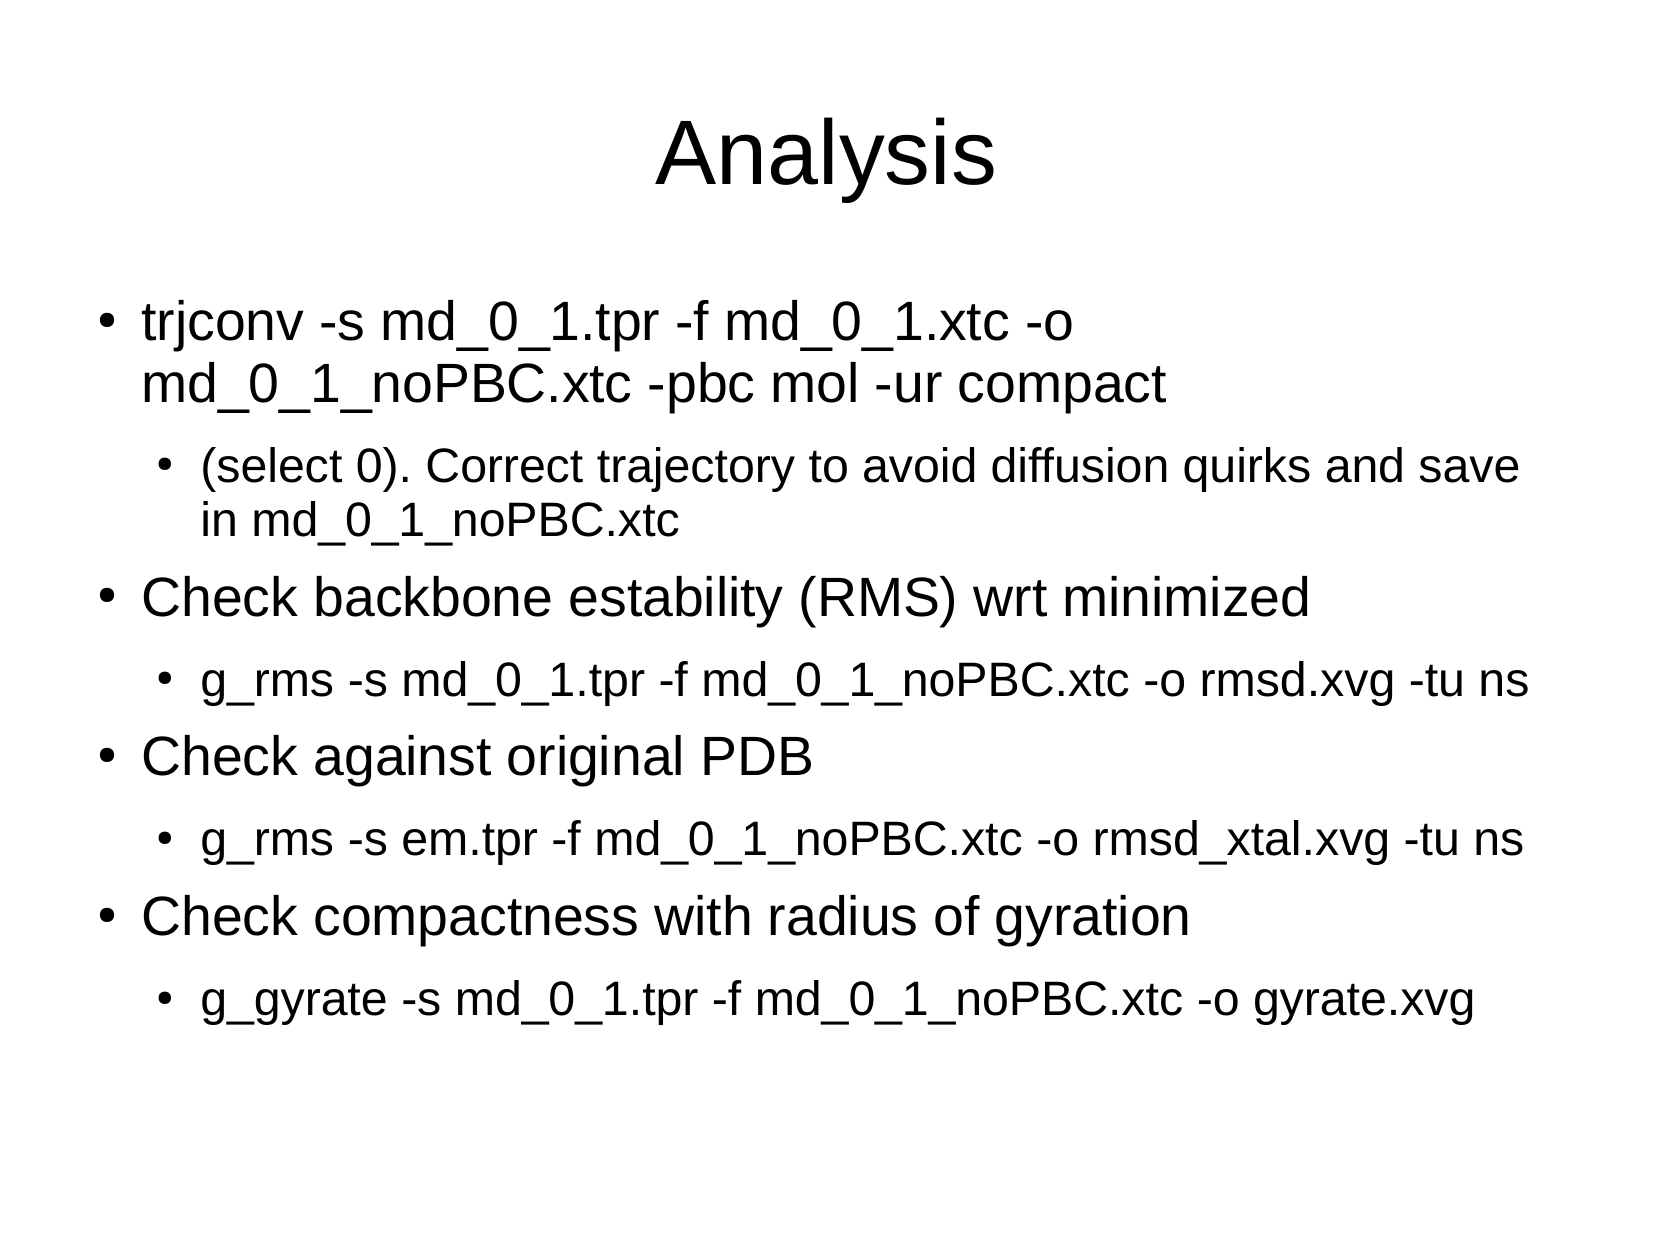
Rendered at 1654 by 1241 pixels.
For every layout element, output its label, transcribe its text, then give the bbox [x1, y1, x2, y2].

title Analysis [82, 56, 1571, 250]
list trjconv -s md_0_1.tpr -f md_0_1.xtc -o md_0_1_noPBC.xtc -pbc mol -ur compact (select 0). Correct trajectory to avoid diffusion quirks and save in md_0_1_noPBC.xtc Check backbone estability (RMS) wrt minimized g_rms -s md_0_1.tpr -f md_0_1_noPBC.xtc -o rmsd.xvg -tu ns Check against original PDB g_rms -s em.tpr -f md_0_1_noPBC.xtc -o rmsd_xtal.xvg -tu ns Check compactness with radius of gyration g_gyrate -s md_0_1.tpr -f md_0_1_noPBC.xtc -o gyrate.xvg [82, 290, 1571, 1109]
